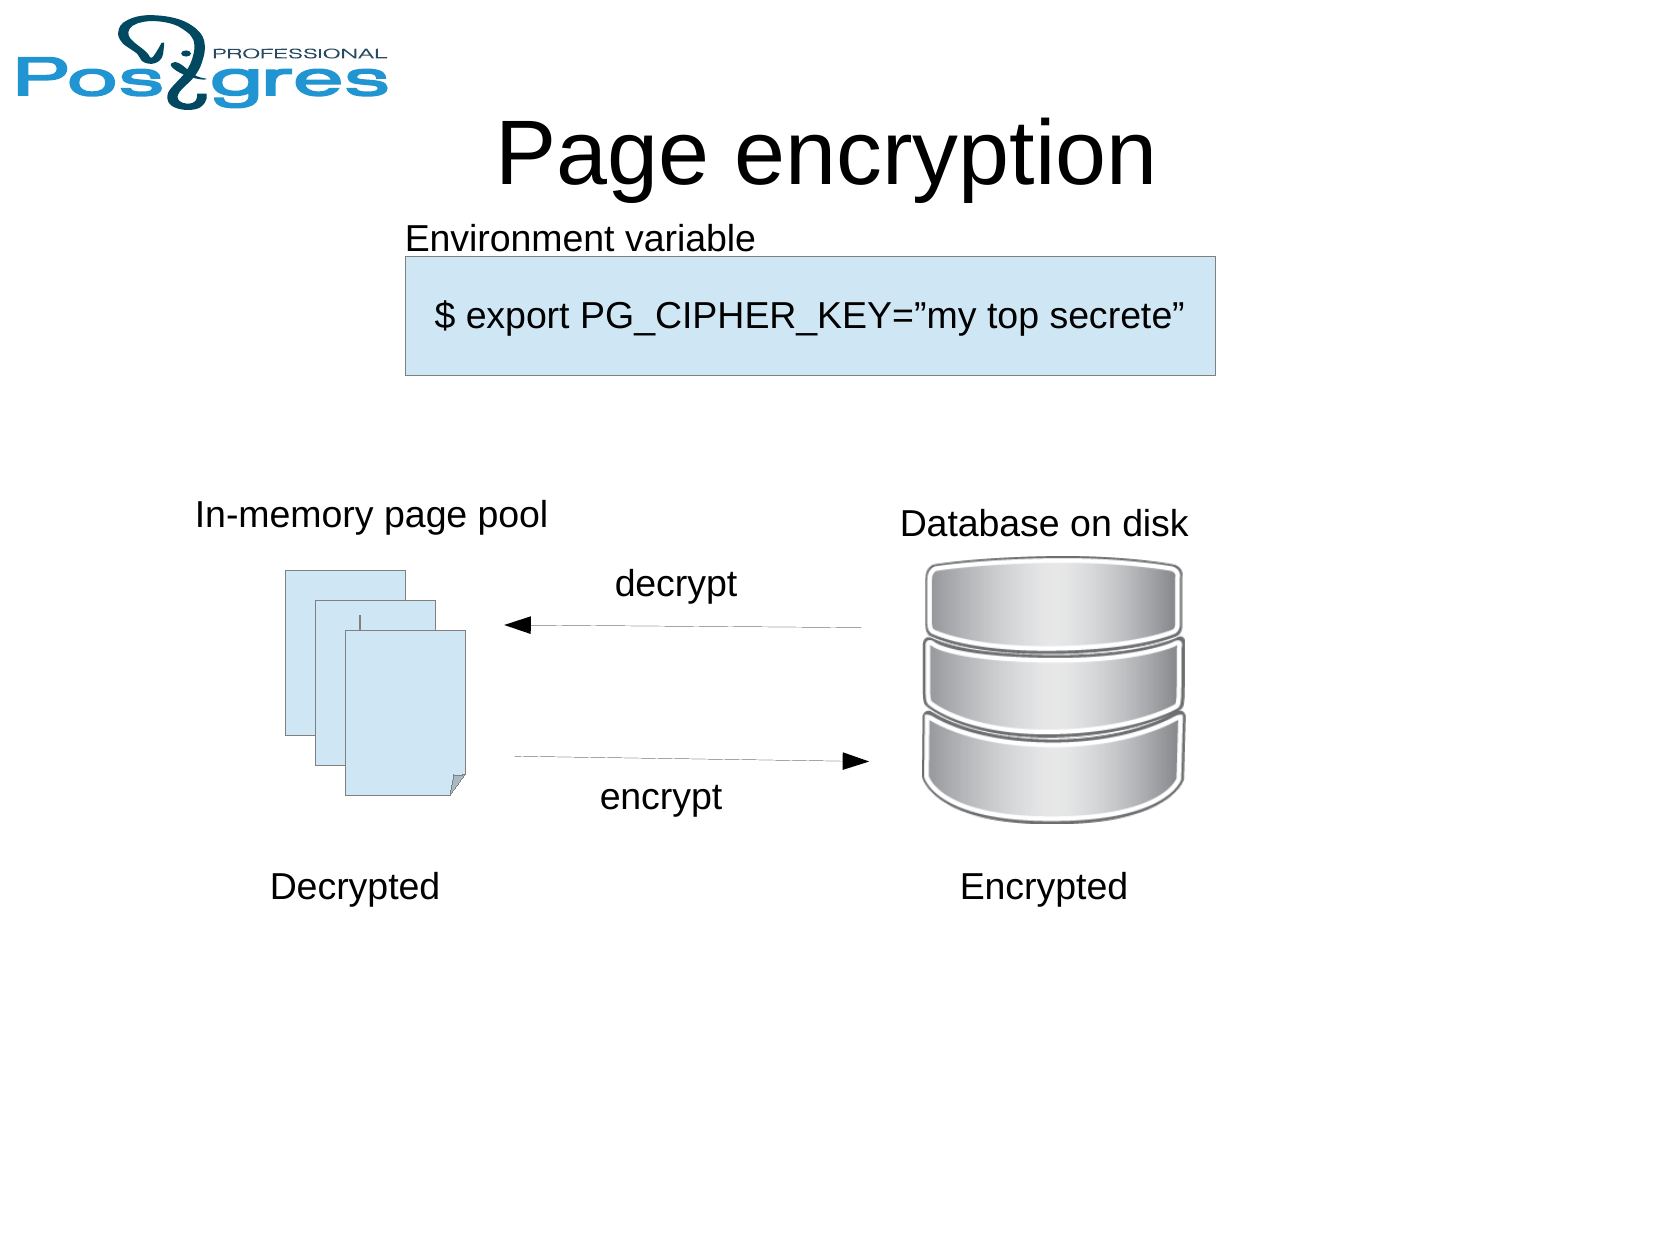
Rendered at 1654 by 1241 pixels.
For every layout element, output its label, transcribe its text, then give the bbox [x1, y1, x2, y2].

picture [922, 556, 1186, 824]
text_box decrypt [600, 555, 753, 612]
text_box Encrypted [945, 858, 1201, 916]
text_box [285, 570, 466, 796]
text_box Database on disk [885, 495, 1205, 552]
text_box In-memory page pool [180, 486, 736, 544]
text_box Environment variable [390, 210, 841, 267]
text_box $ export PG_CIPHER_KEY=”my top secrete” [405, 256, 1216, 376]
title Page encryption [82, 49, 1571, 257]
text_box encrypt [585, 768, 738, 826]
text_box Decrypted [255, 858, 511, 916]
